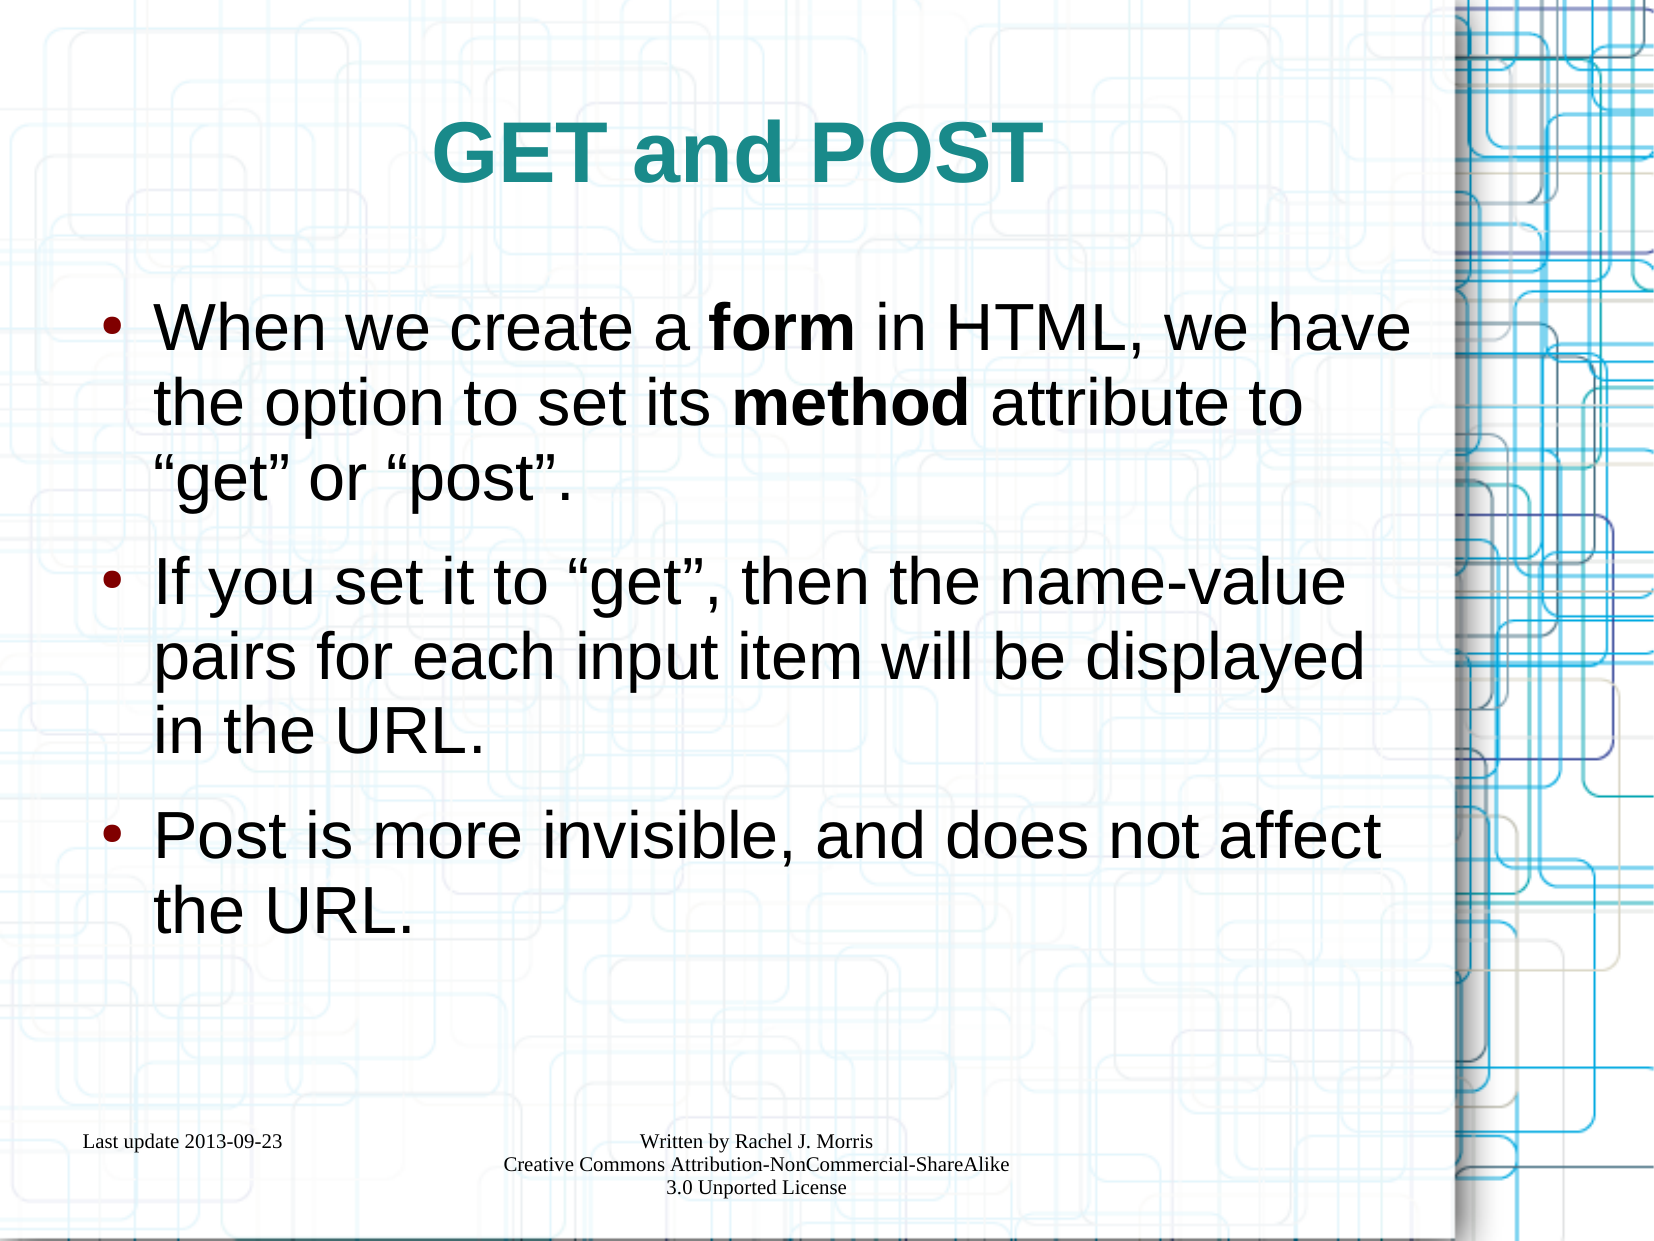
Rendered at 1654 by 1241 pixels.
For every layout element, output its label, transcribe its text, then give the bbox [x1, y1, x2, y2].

list When we create a form in HTML, we have the option to set its method attribute to “get” or “post”. If you set it to “get”, then the name-value pairs for each input item will be displayed in the URL. Post is more invisible, and does not affect the URL. [82, 290, 1418, 1010]
title GET and POST [59, 49, 1418, 257]
picture [0, 0, 1654, 1241]
